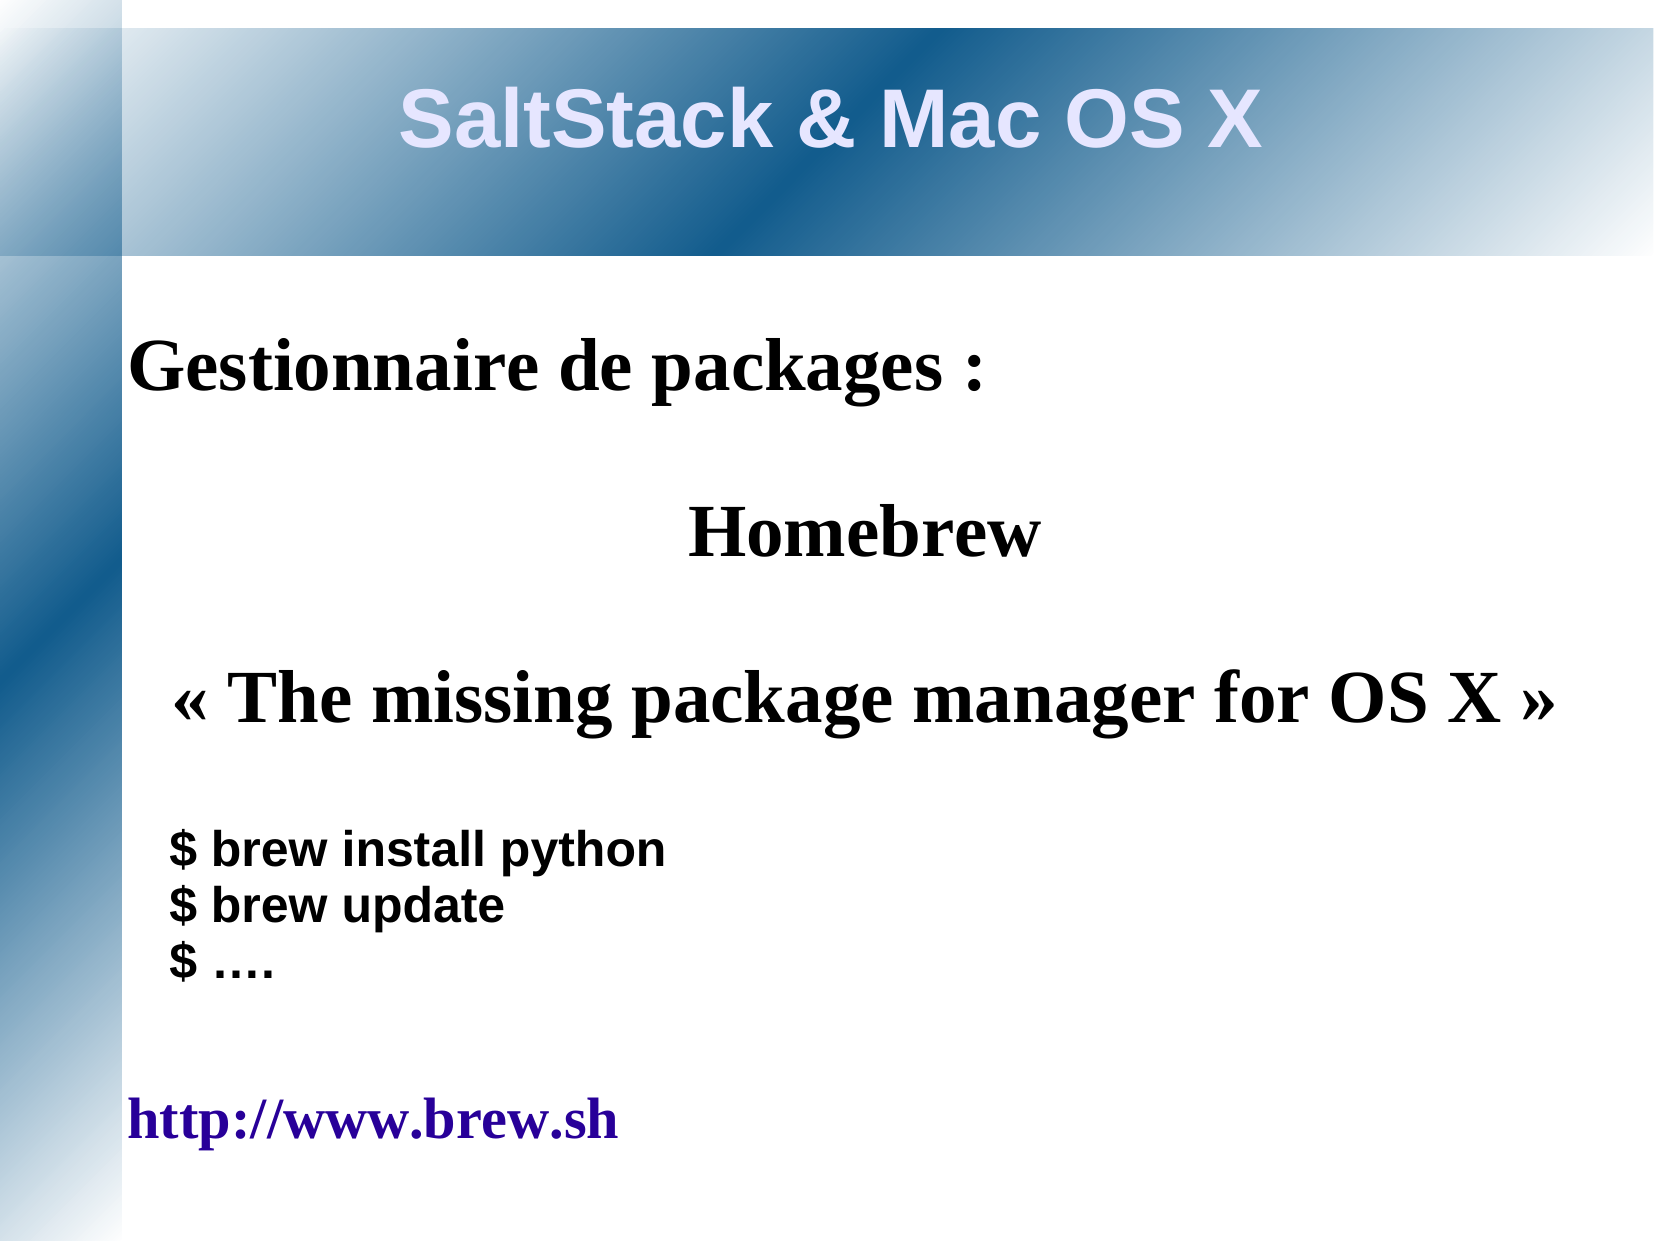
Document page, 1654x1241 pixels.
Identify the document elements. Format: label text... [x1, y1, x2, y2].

title SaltStack & Mac OS X [125, 71, 1538, 165]
subtitle Gestionnaire de packages : Homebrew « The missing package manager for OS X » $ brew install python $ brew update $ …. http://www.brew.sh [127, 323, 1603, 1155]
